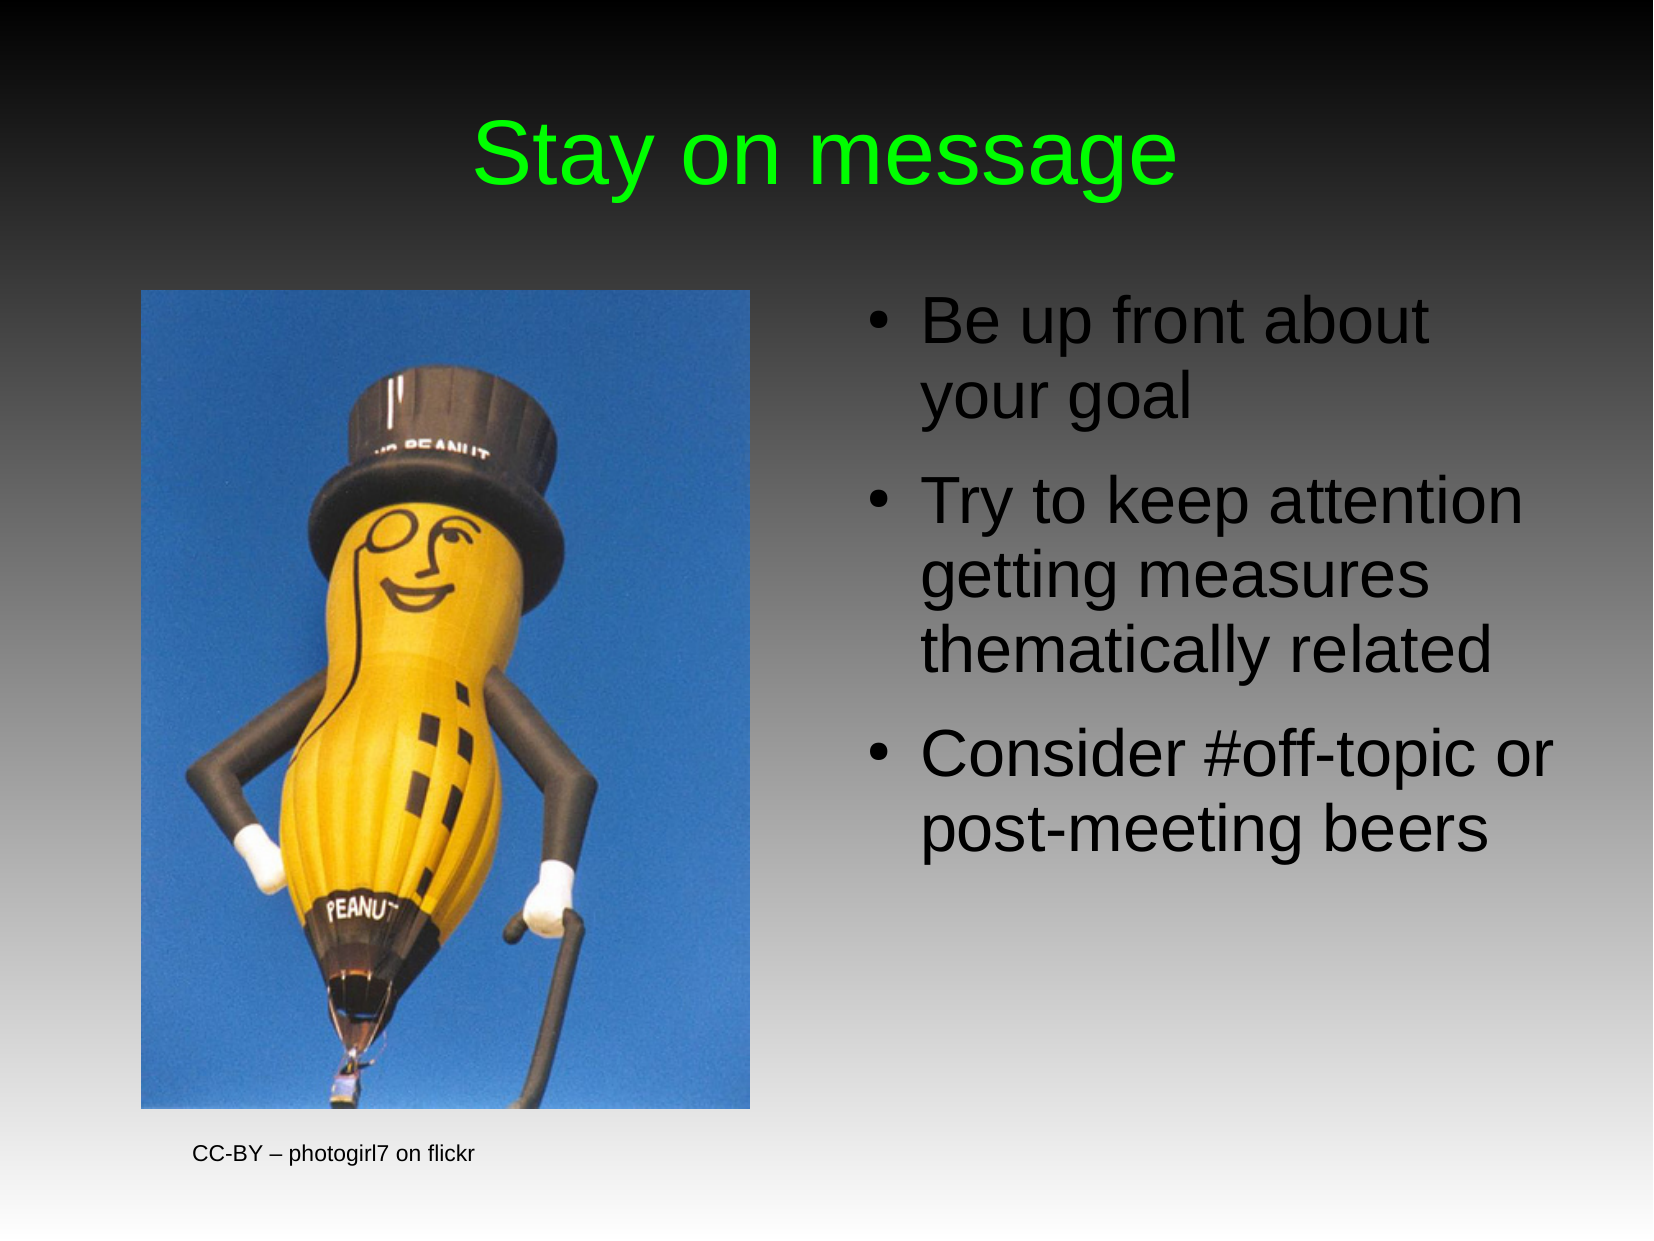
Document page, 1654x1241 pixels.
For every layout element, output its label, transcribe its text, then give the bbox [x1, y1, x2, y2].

picture [141, 290, 750, 1109]
title Stay on message [82, 49, 1571, 257]
list Be up front about your goal Try to keep attention getting measures thematically related Consider #off-topic or post-meeting beers [849, 283, 1576, 1088]
title CC-BY – photogirl7 on flickr [150, 1125, 518, 1183]
